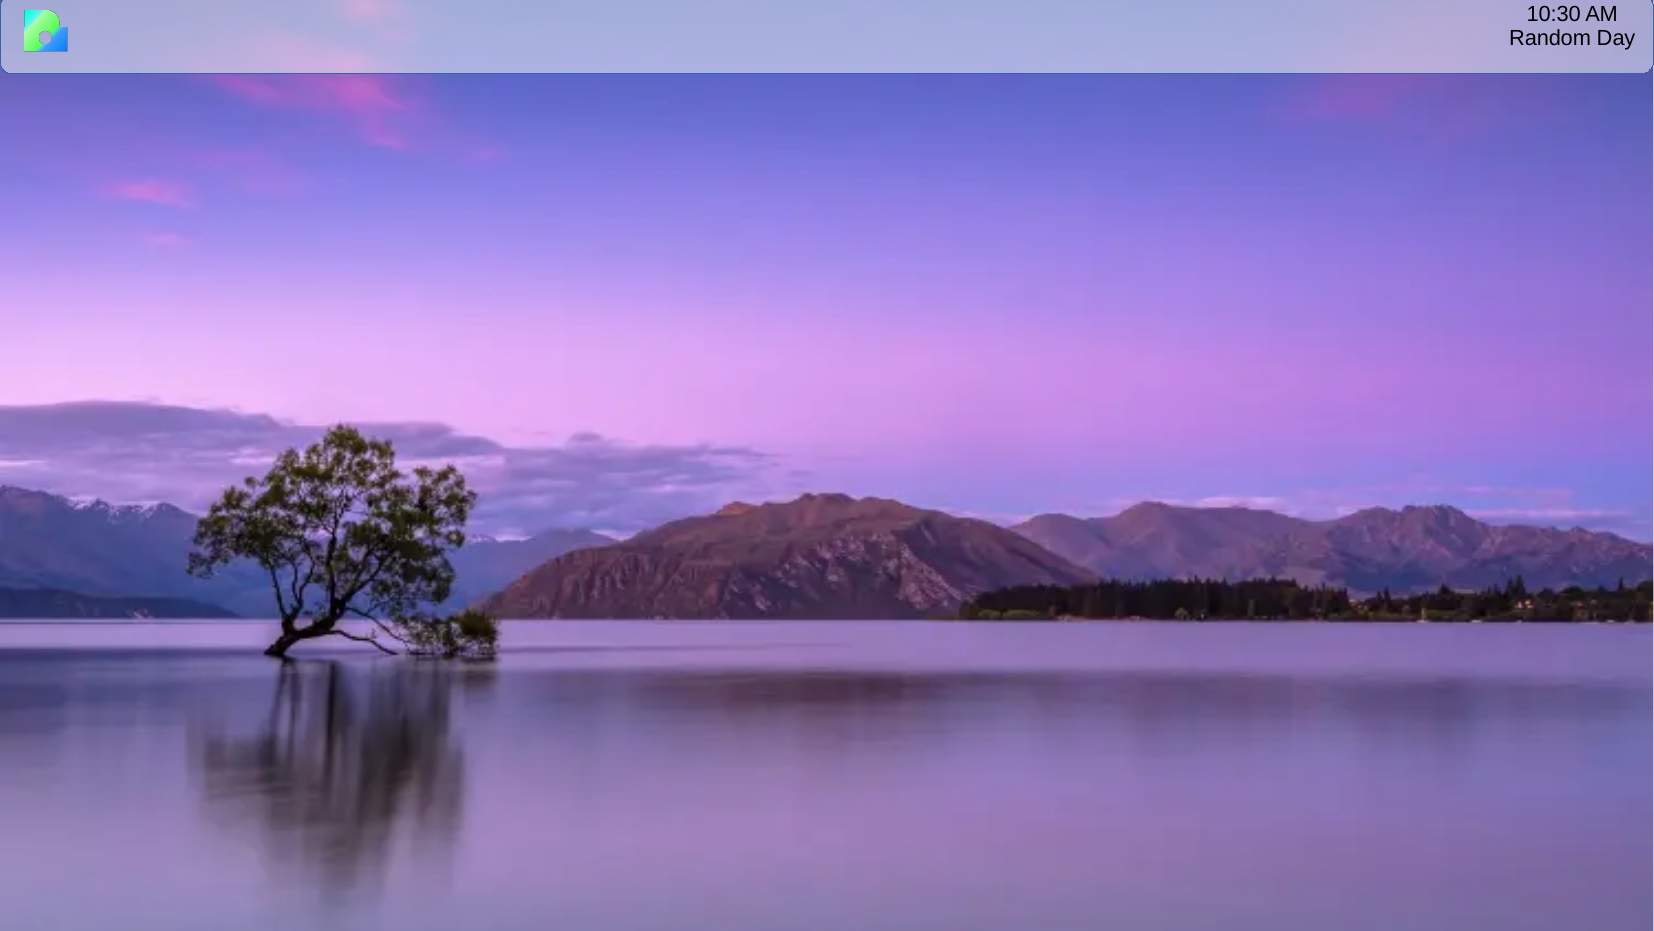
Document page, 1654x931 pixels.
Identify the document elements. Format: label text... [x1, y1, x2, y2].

text_box [89, 0, 1654, 74]
text_box 10:30 AM Random Day [1491, 0, 1654, 64]
picture [0, 0, 1654, 931]
